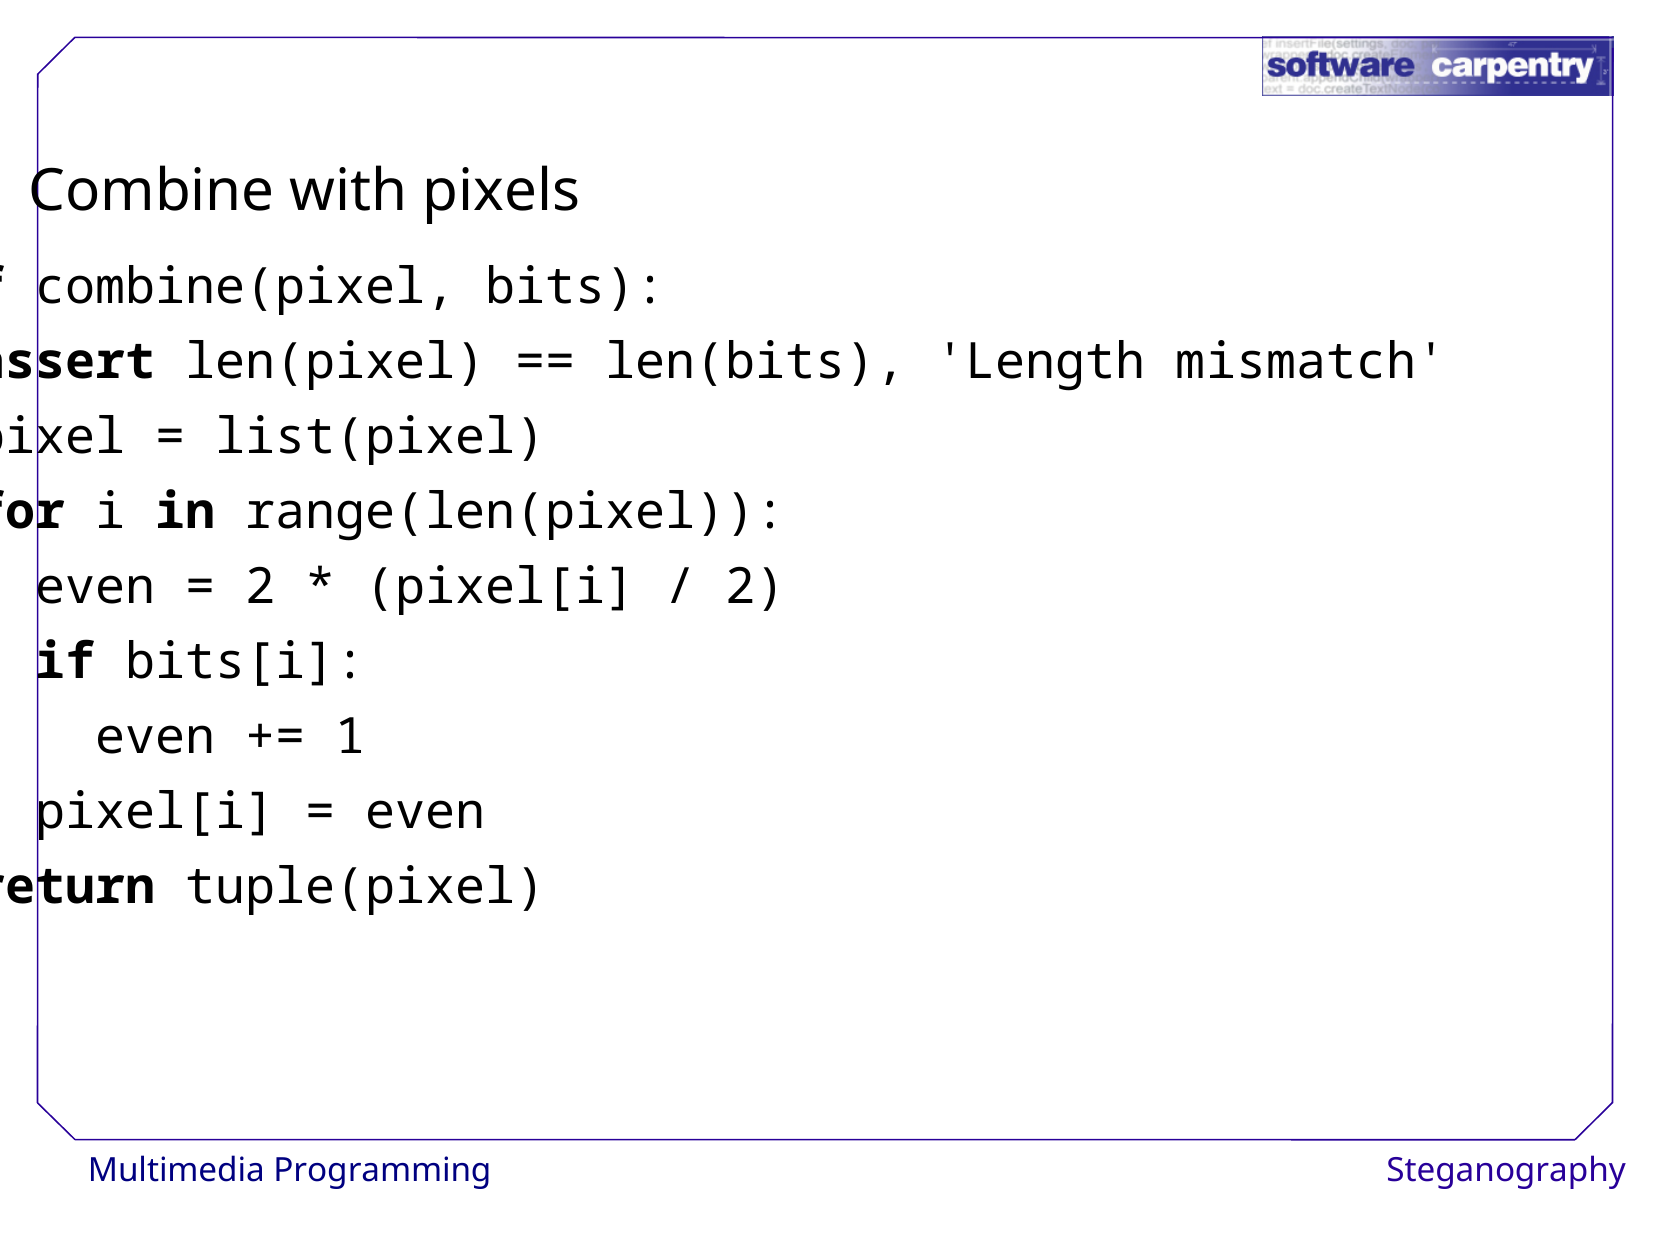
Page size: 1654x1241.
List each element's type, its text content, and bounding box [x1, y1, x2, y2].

text_box Combine with pixels [13, 109, 745, 230]
text_box def combine(pixel, bits): assert len(pixel) == len(bits), 'Length mismatch' pixel = list(pixel) for i in range(len(pixel)): even = 2 * (pixel[i] / 2) if bits[i]: even += 1 pixel[i] = even return tuple(pixel) [0, 230, 1611, 922]
picture [1262, 36, 1614, 96]
